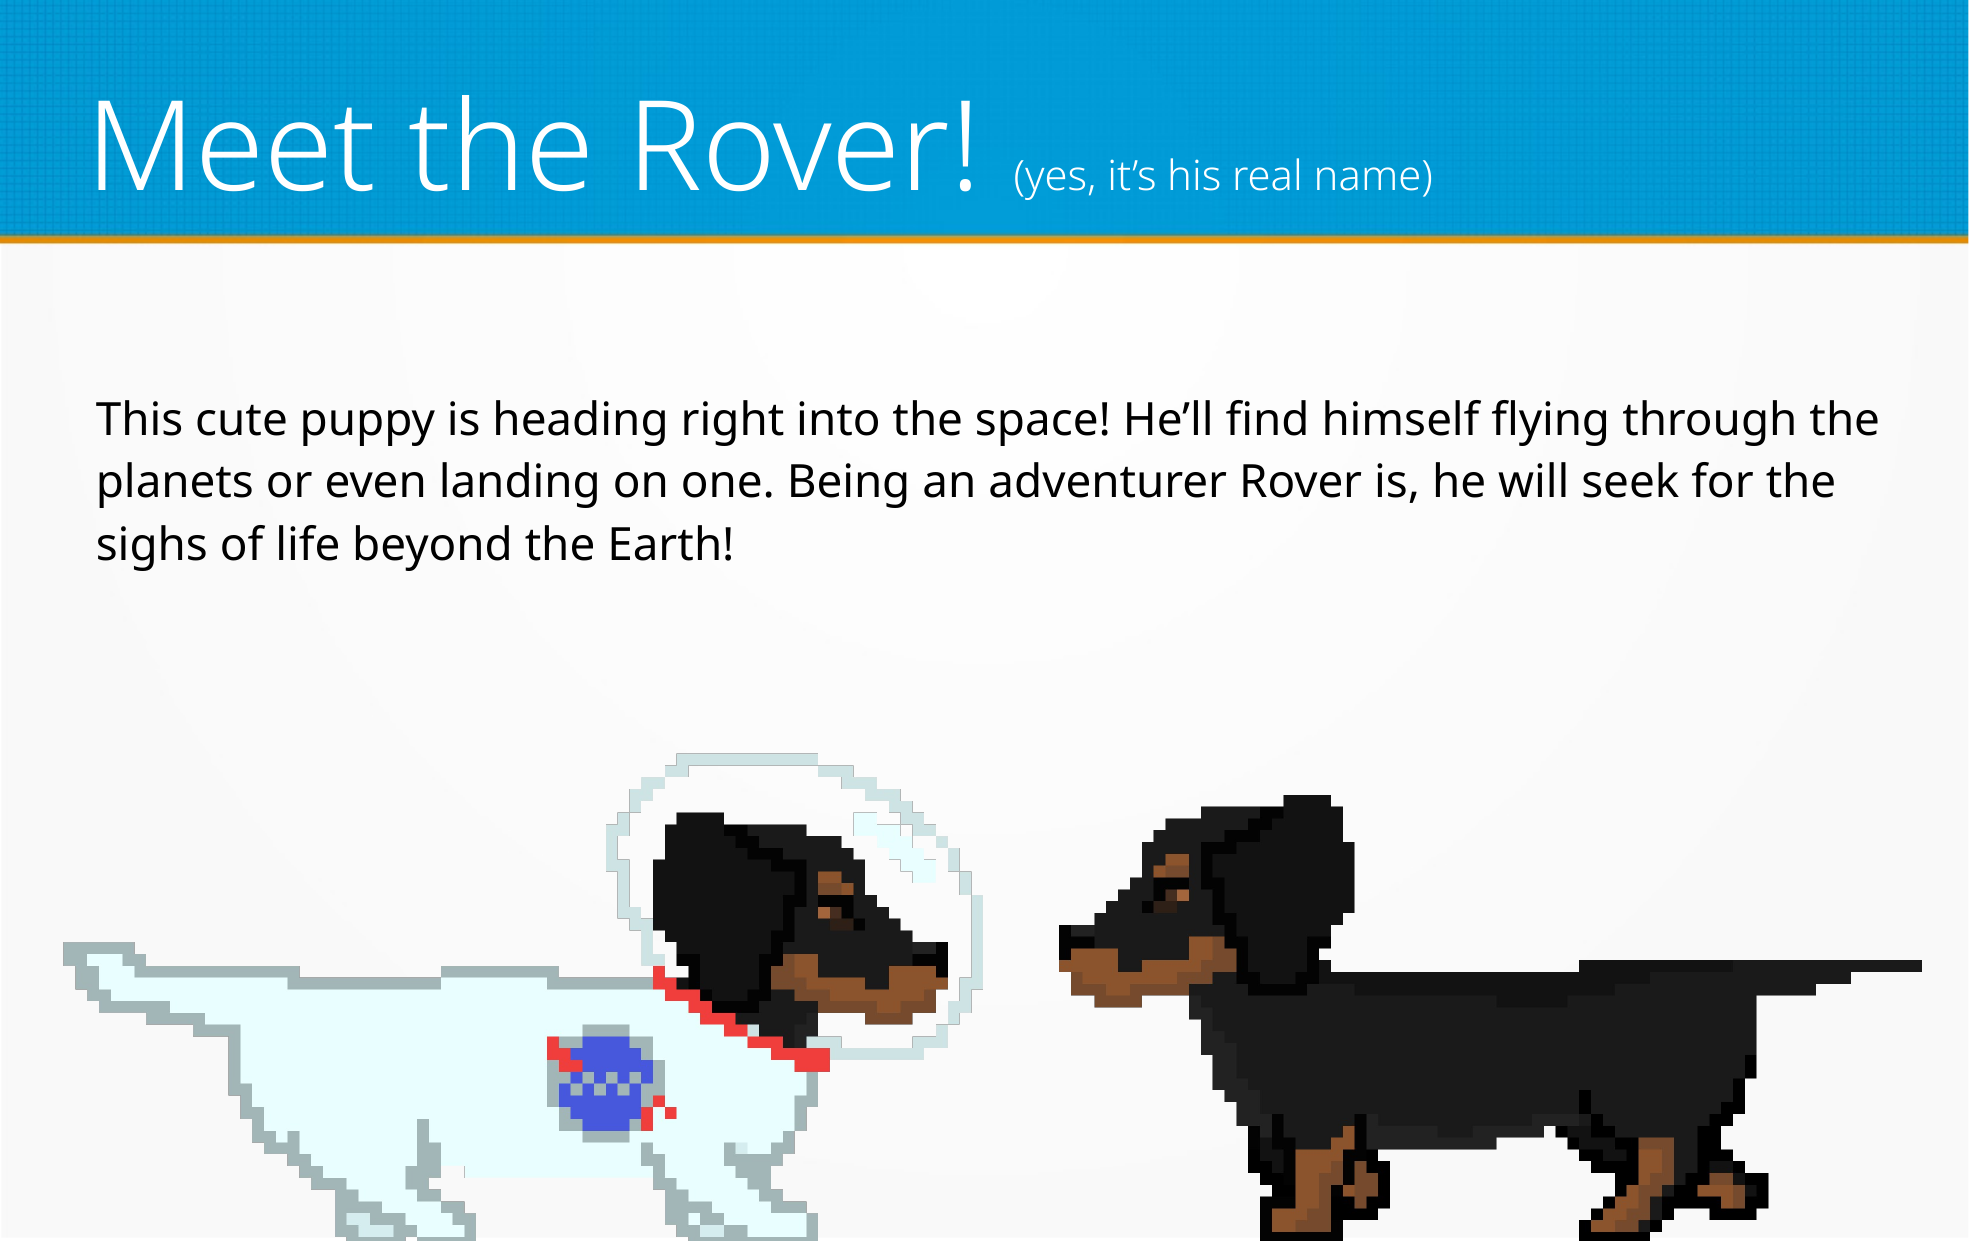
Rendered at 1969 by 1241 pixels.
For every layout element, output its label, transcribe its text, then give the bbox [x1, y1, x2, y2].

title Meet the Rover! (yes, it’s his real name) [86, 19, 1858, 227]
picture [0, 233, 1969, 1241]
text_box This cute puppy is heading right into the space! He’ll find himself flying through the planets or even landing on one. Being an adventurer Rover is, he will seek for the sighs of life beyond the Earth! [90, 195, 1906, 765]
